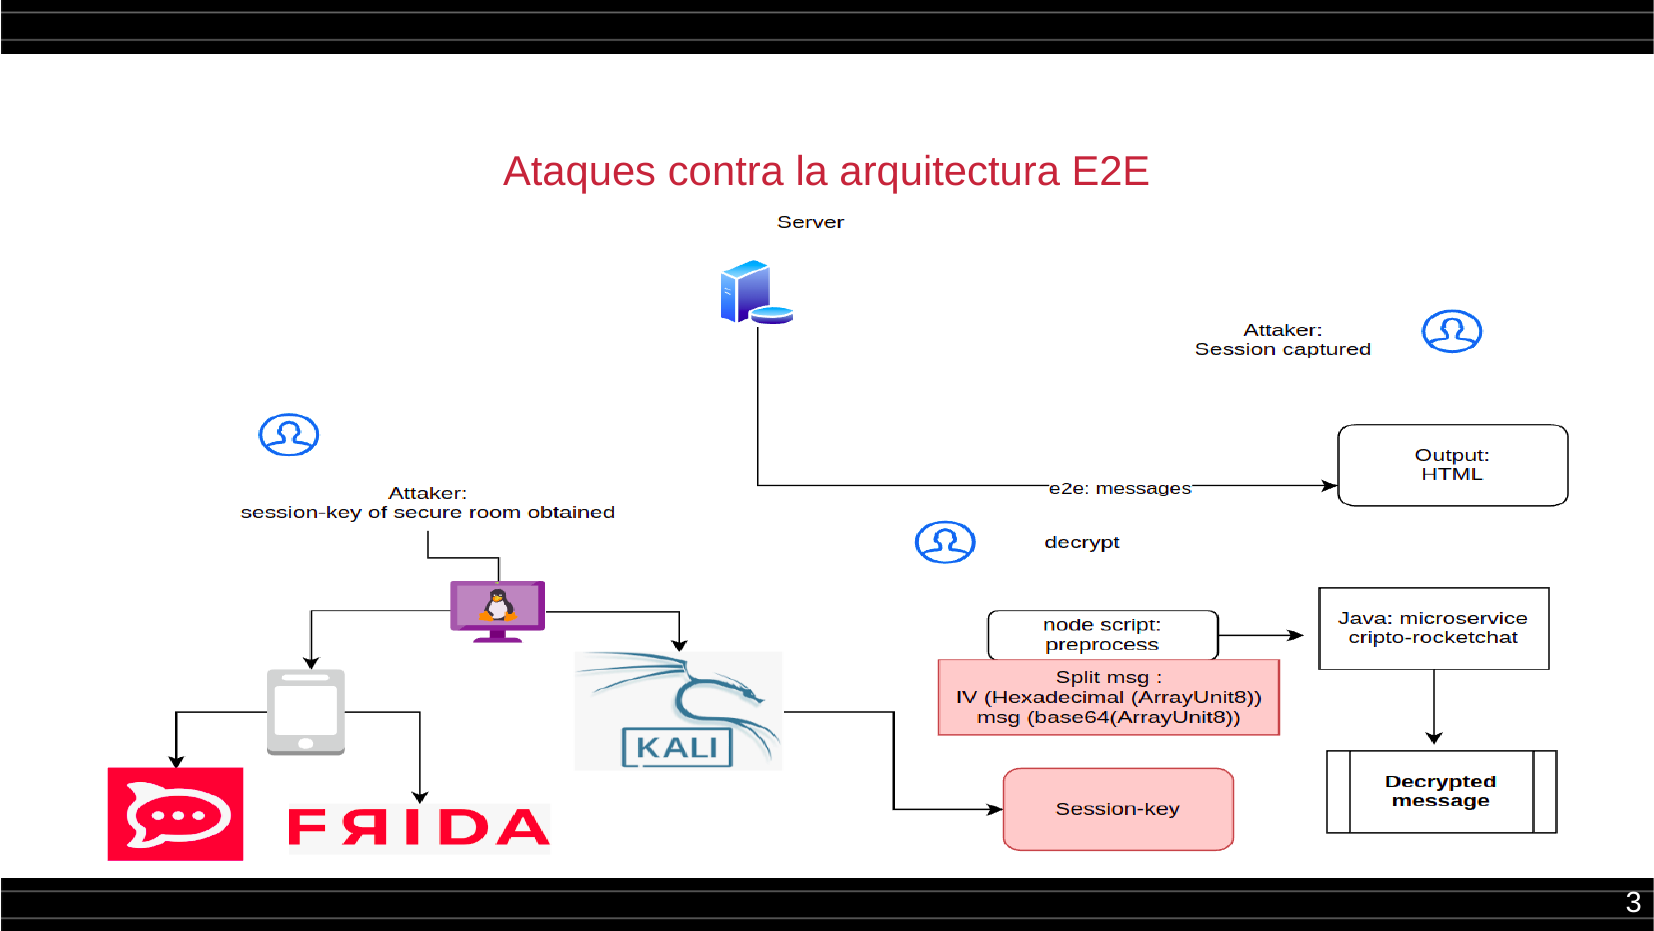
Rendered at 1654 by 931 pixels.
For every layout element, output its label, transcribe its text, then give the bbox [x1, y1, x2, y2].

picture [1, 878, 1654, 931]
title Ataques contra la arquitectura E2E [82, 92, 1571, 202]
picture [1, 0, 1654, 54]
picture [56, 202, 1585, 864]
